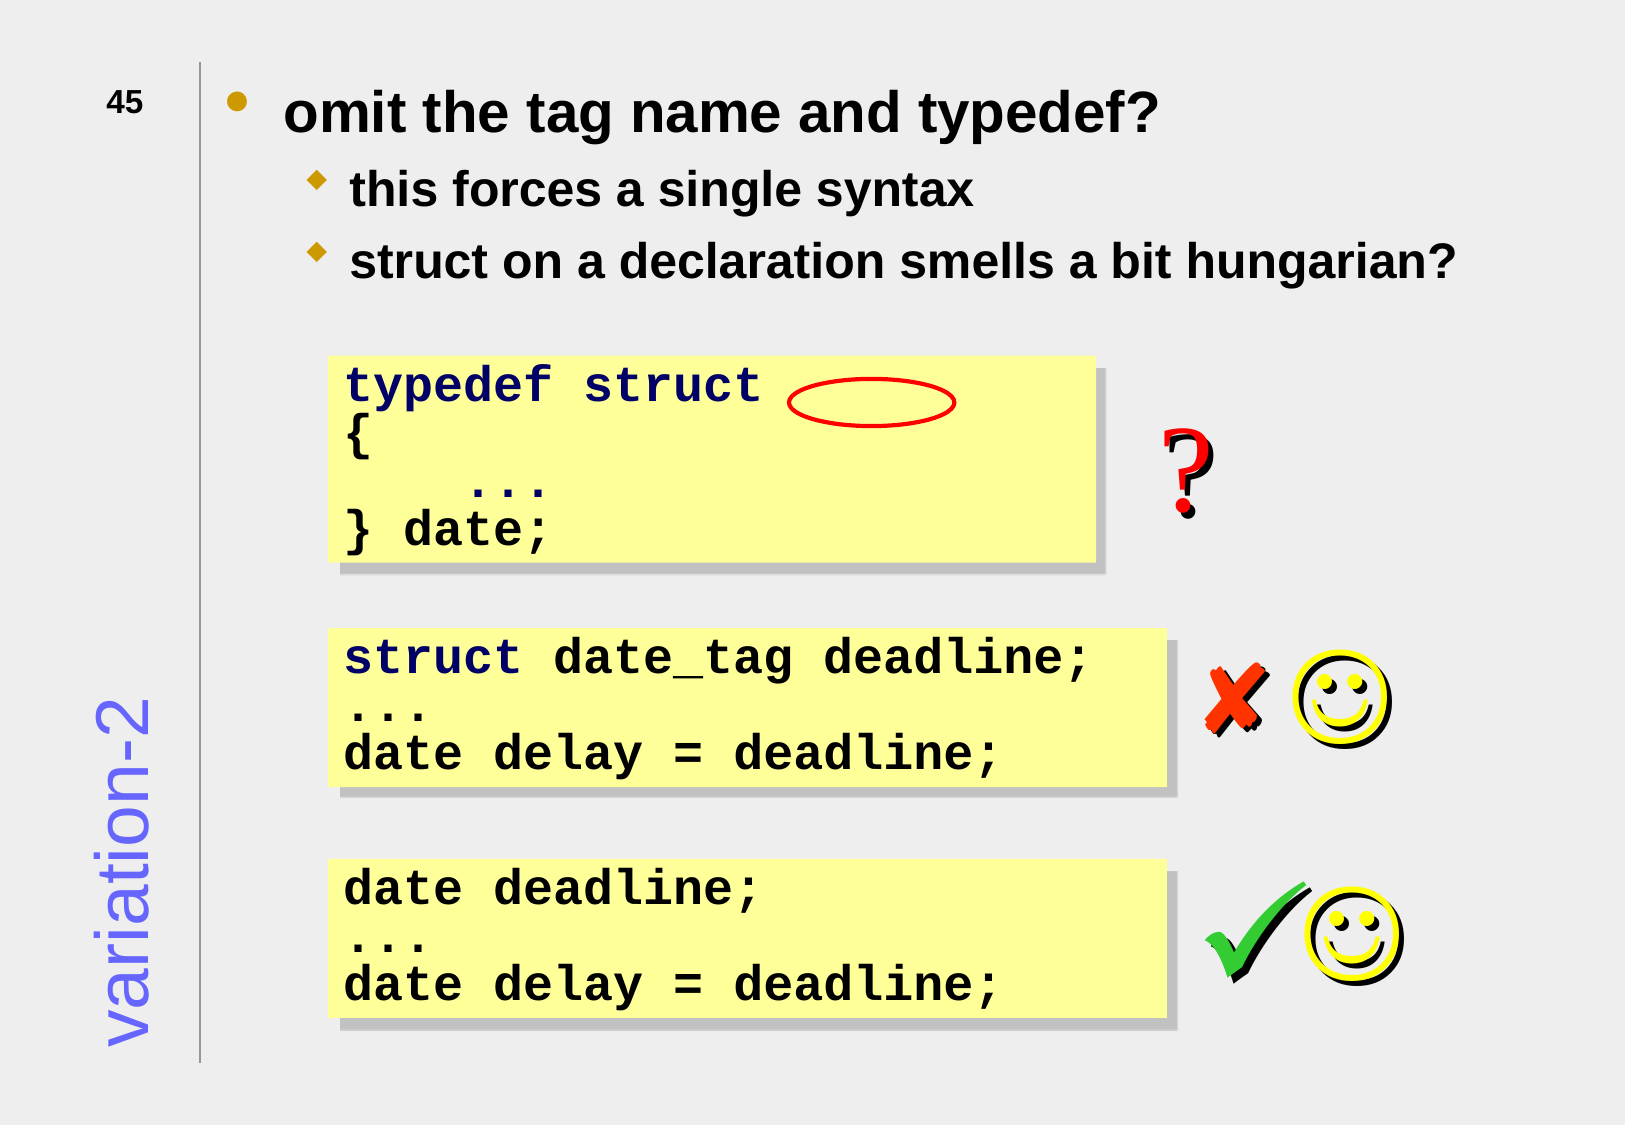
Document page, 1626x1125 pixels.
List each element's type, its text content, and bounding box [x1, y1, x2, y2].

text_box  [1303, 661, 1381, 738]
text_box ? [1143, 379, 1230, 545]
text_box  [1178, 840, 1368, 1035]
title variation-2 [50, 187, 188, 1063]
text_box date deadline; ... date delay = deadline; [328, 858, 1167, 1018]
text_box typedef struct { ... } date; [328, 355, 1097, 563]
text_box  [1178, 609, 1298, 775]
text_box  [1285, 846, 1474, 1013]
list omit the tag name and typedef? this forces a single syntax struct on a declaration smells a bit hungarian? [212, 66, 1625, 1067]
text_box struct date_tag deadline; ... date delay = deadline; [328, 628, 1167, 788]
text_box  [1273, 609, 1462, 776]
